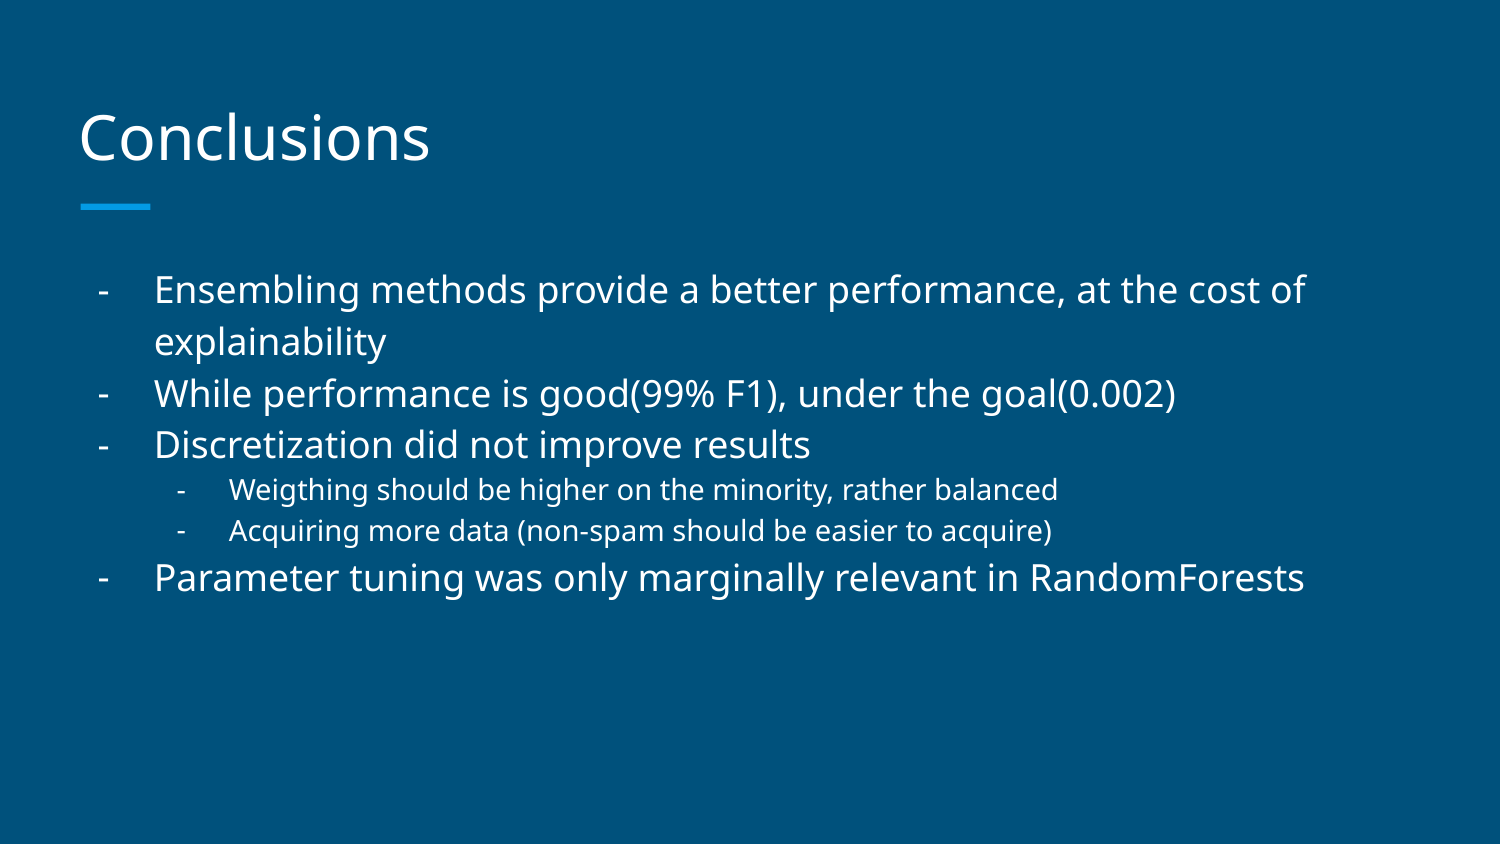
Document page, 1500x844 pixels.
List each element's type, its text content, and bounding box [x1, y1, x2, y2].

title Conclusions [63, 75, 1437, 188]
list Ensembling methods provide a better performance, at the cost of explainability While performance is good(99% F1), under the goal(0.002) Discretization did not improve results Weigthing should be higher on the minority, rather balanced Acquiring more data (non-spam should be easier to acquire) Parameter tuning was only marginally relevant in RandomForests [63, 244, 1437, 750]
